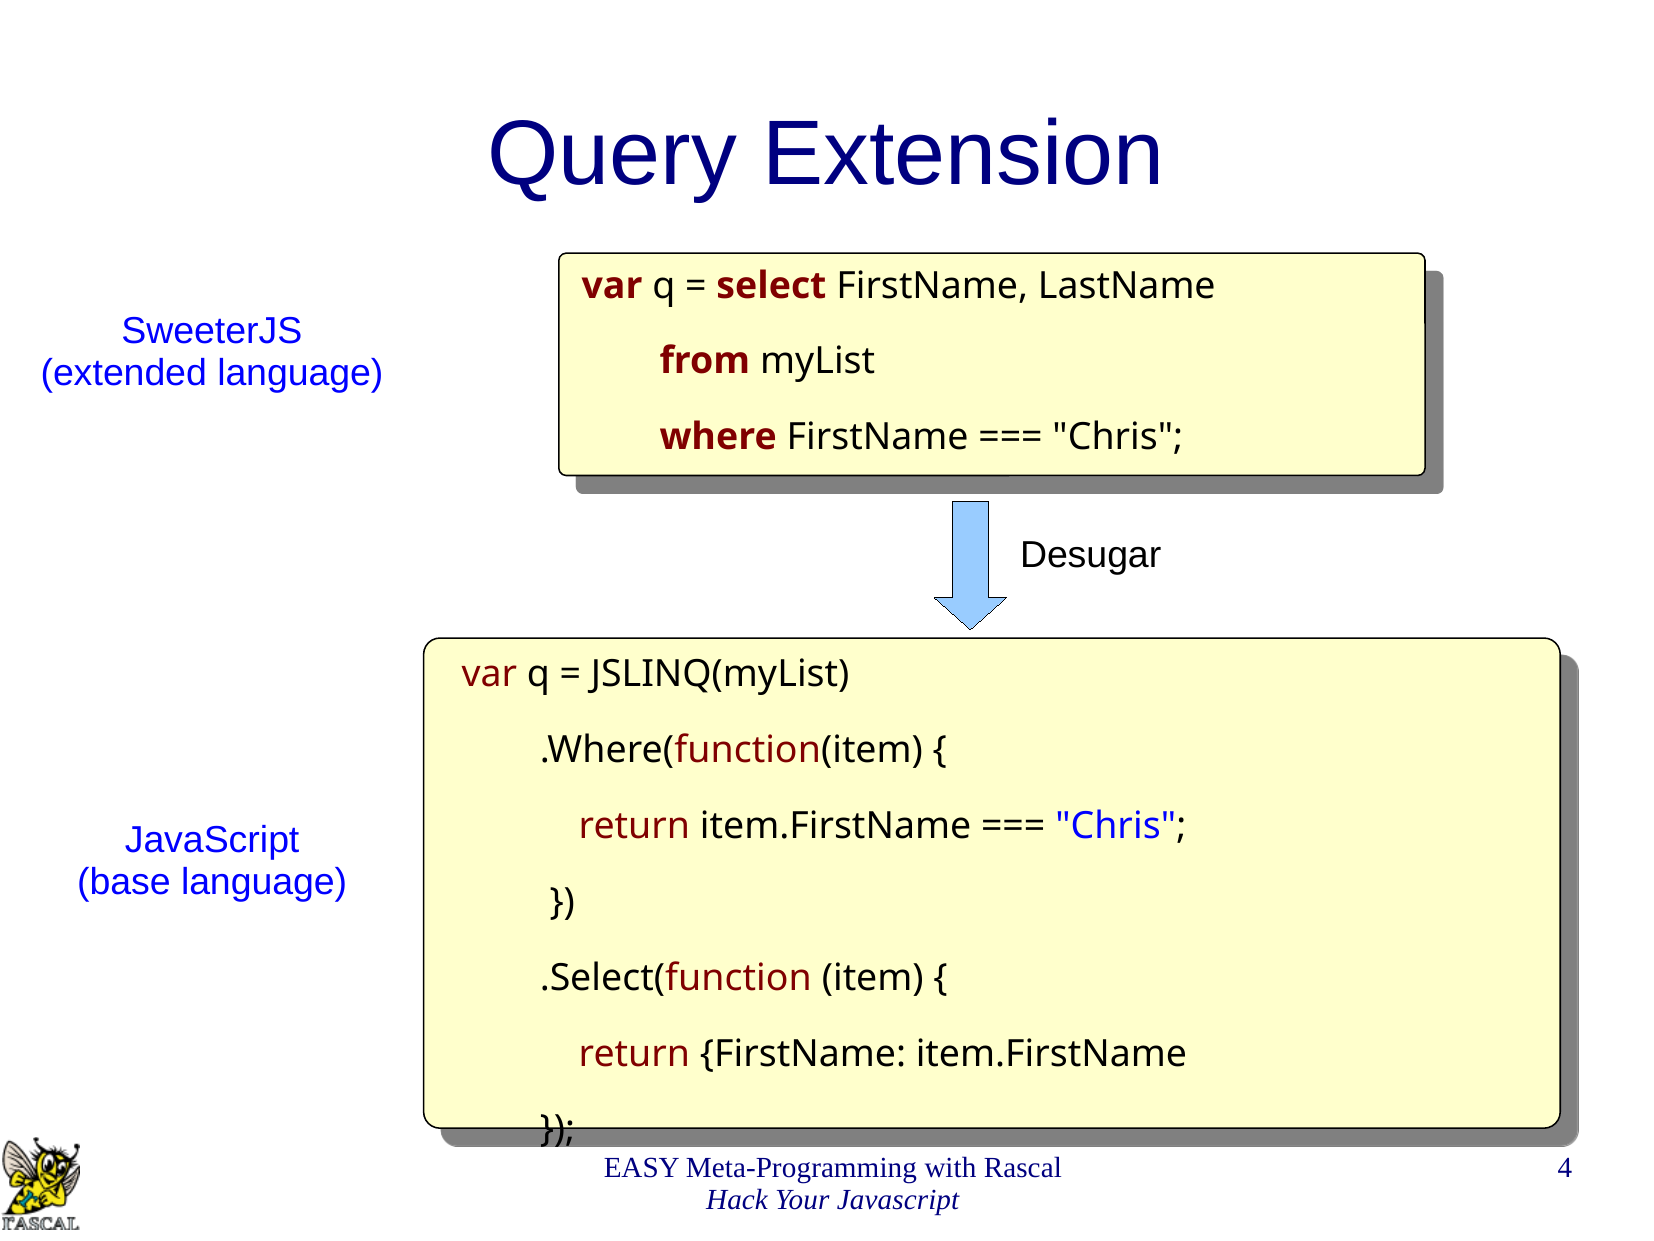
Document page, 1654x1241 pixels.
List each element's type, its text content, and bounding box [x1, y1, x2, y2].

text_box [558, 253, 1426, 476]
text_box var q = select FirstName, LastName from myList where FirstName === "Chris"; [566, 250, 1424, 455]
text_box [423, 638, 1561, 1129]
title Query Extension [82, 49, 1571, 257]
text_box SweeterJS (extended language) [25, 302, 400, 401]
text_box JavaScript (base language) [62, 810, 364, 909]
text_box [934, 501, 1007, 630]
text_box var q = JSLINQ(myList) .Where(function(item) { return item.FirstName === "Chris"; }) .Select(function (item) { return {FirstName: item.FirstName }); [446, 639, 1526, 1201]
picture [1, 1137, 80, 1230]
text_box Desugar [1005, 525, 1177, 583]
